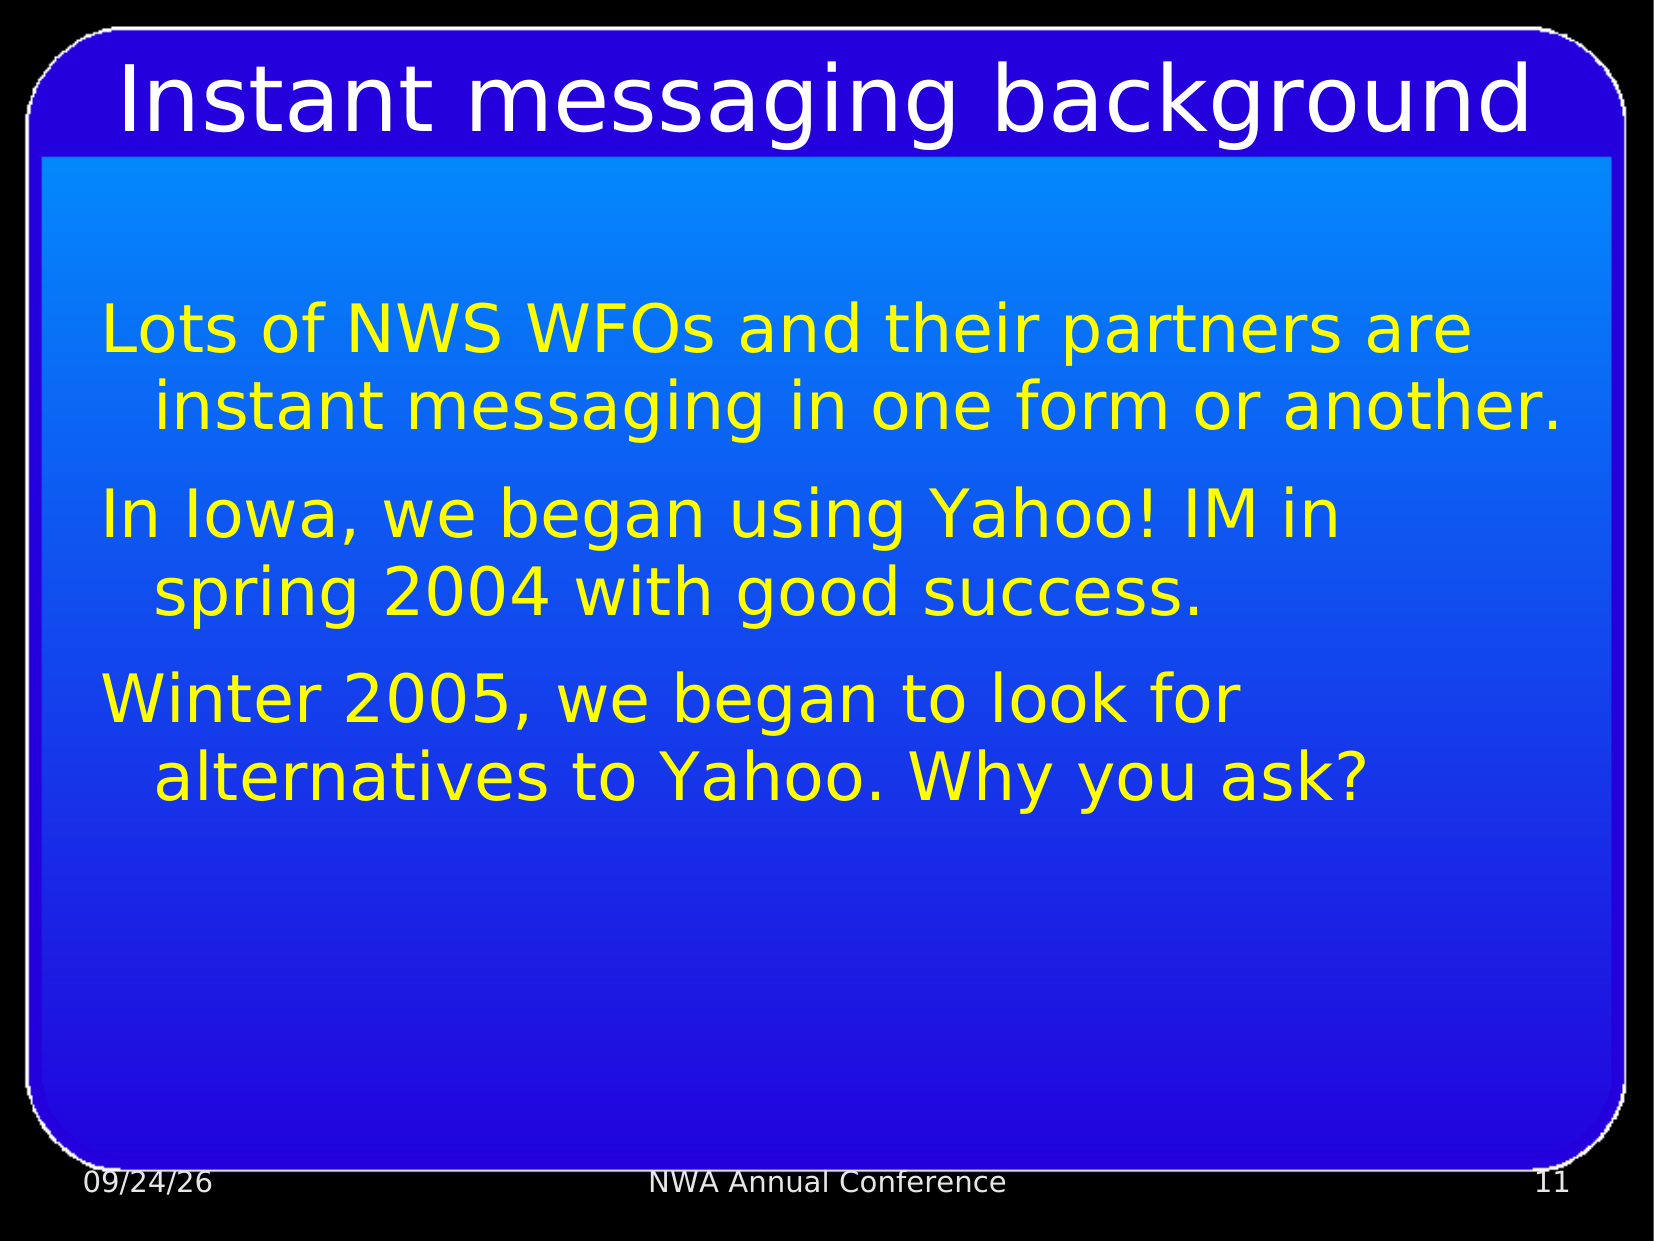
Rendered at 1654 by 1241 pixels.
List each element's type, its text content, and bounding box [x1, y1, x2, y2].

title Instant messaging background [82, 46, 1571, 154]
picture [0, 0, 1654, 1241]
list Lots of NWS WFOs and their partners are instant messaging in one form or another. In Iowa, we began using Yahoo! IM in spring 2004 with good success. Winter 2005, we began to look for alternatives to Yahoo. Why you ask? [82, 290, 1571, 1109]
